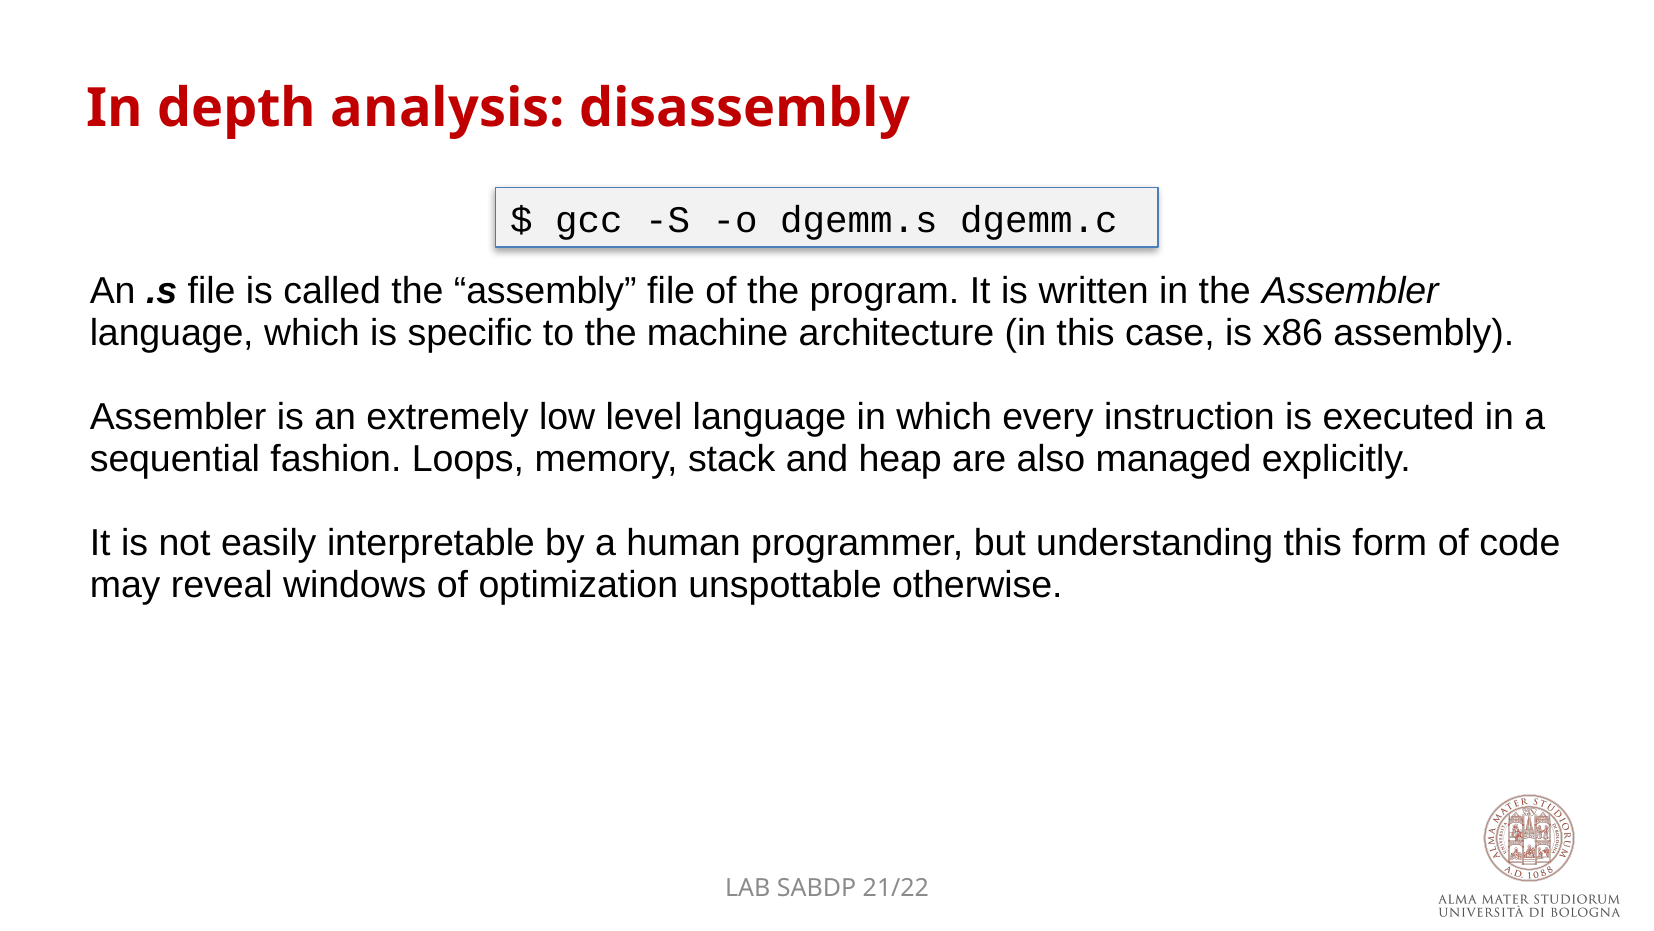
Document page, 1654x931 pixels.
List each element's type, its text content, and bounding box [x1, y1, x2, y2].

text_box LAB SABDP 21/22 [548, 862, 1107, 912]
text_box An .s file is called the “assembly” file of the program. It is written in the Assembler language, which is specific to the machine architecture (in this case, is x86 assembly). Assembler is an extremely low level language in which every instruction is executed in a sequential fashion. Loops, memory, stack and heap are also managed explicitly. It is not easily interpretable by a human programmer, but understanding this form of code may reveal windows of optimization unspottable otherwise. [75, 262, 1613, 614]
title In depth analysis: disassembly [71, 64, 1596, 143]
picture [1410, 777, 1648, 931]
text_box $ gcc -S -o dgemm.s dgemm.c [495, 187, 1159, 248]
